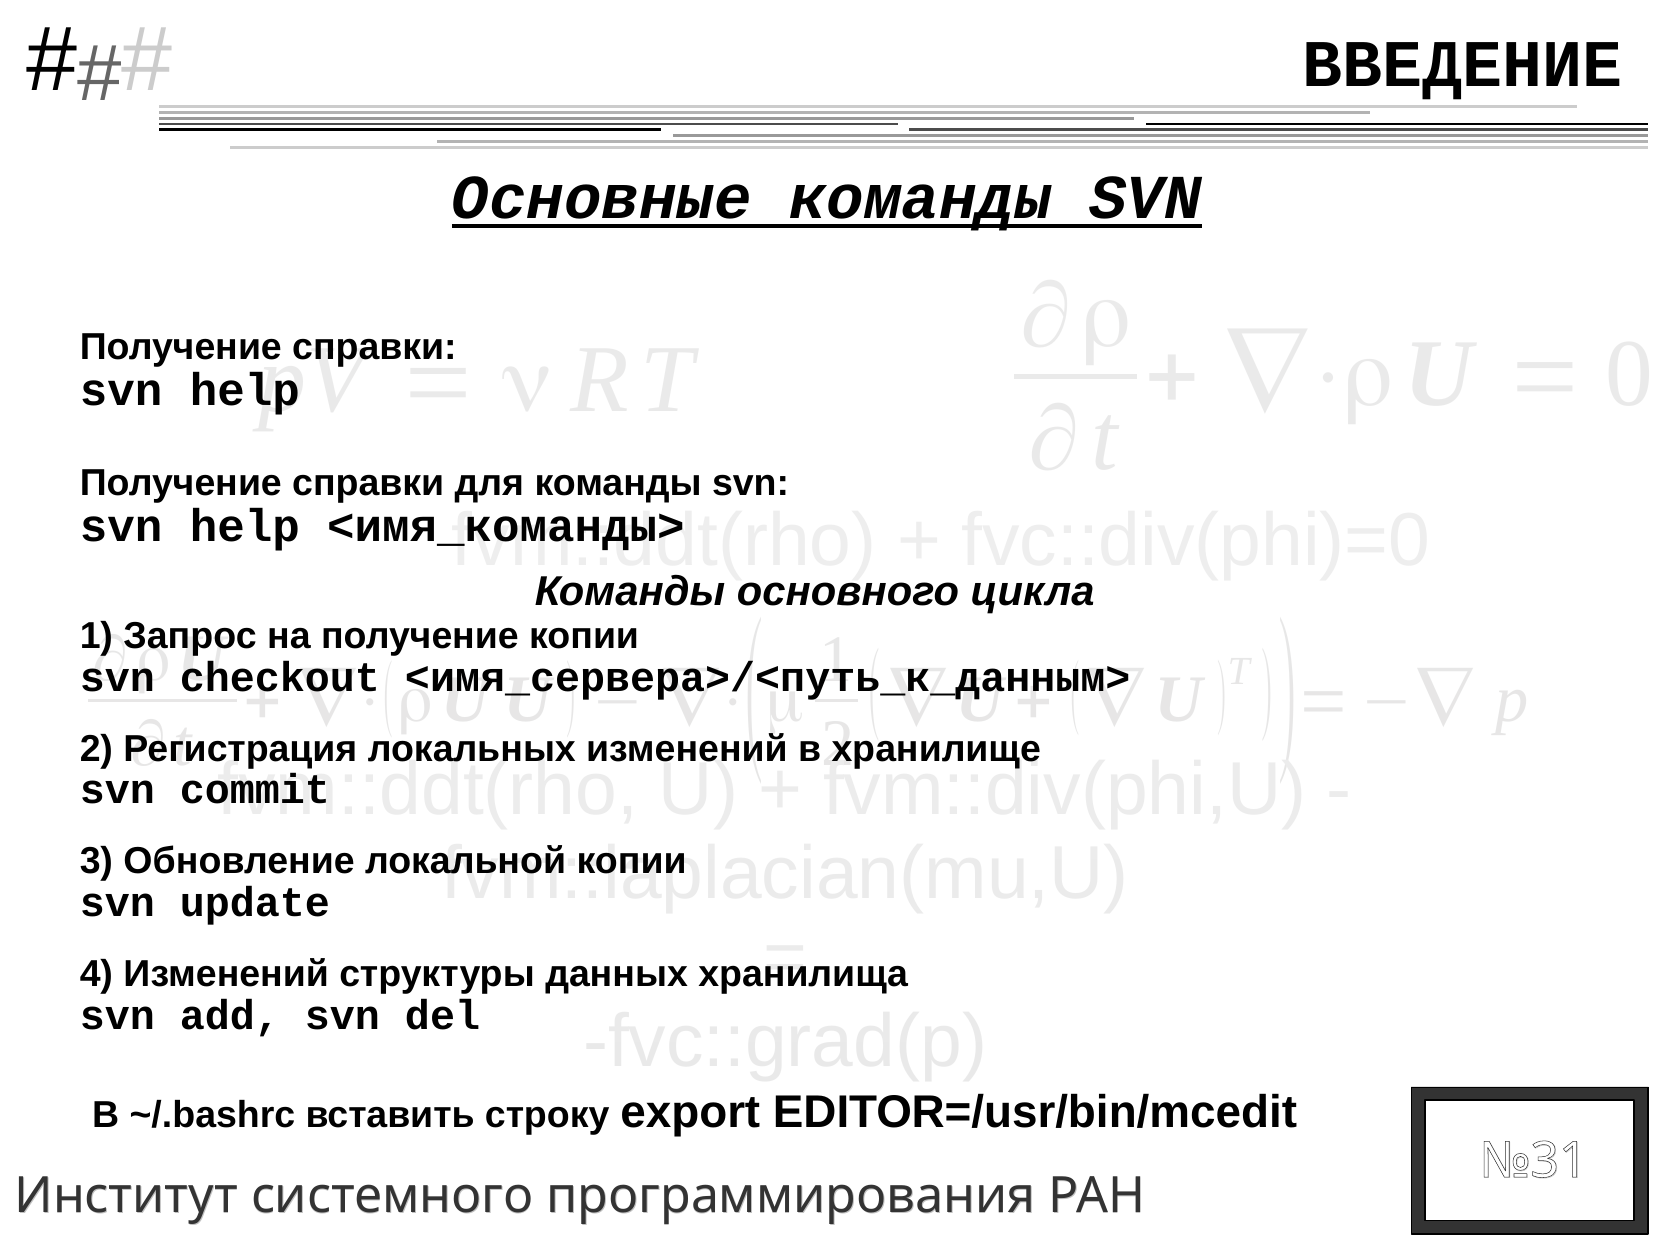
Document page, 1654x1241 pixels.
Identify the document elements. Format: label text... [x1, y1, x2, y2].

text_box Команды основного цикла 1) Запрос на получение копии svn checkout <имя_сервера>/<путь_к_данным> 2) Регистрация локальных изменений в хранилище svn commit 3) Обновление локальной копии svn update 4) Изменений структуры данных хранилища svn add, svn del [64, 560, 1565, 1056]
text_box Получение справки: svn help Получение справки для команды svn: svn help <имя_команды> [64, 318, 1565, 560]
text_box В ~/.bashrc вставить строку export EDITOR=/usr/bin/mcedit [77, 1079, 1483, 1147]
title Основные команды SVN [0, 147, 1654, 257]
